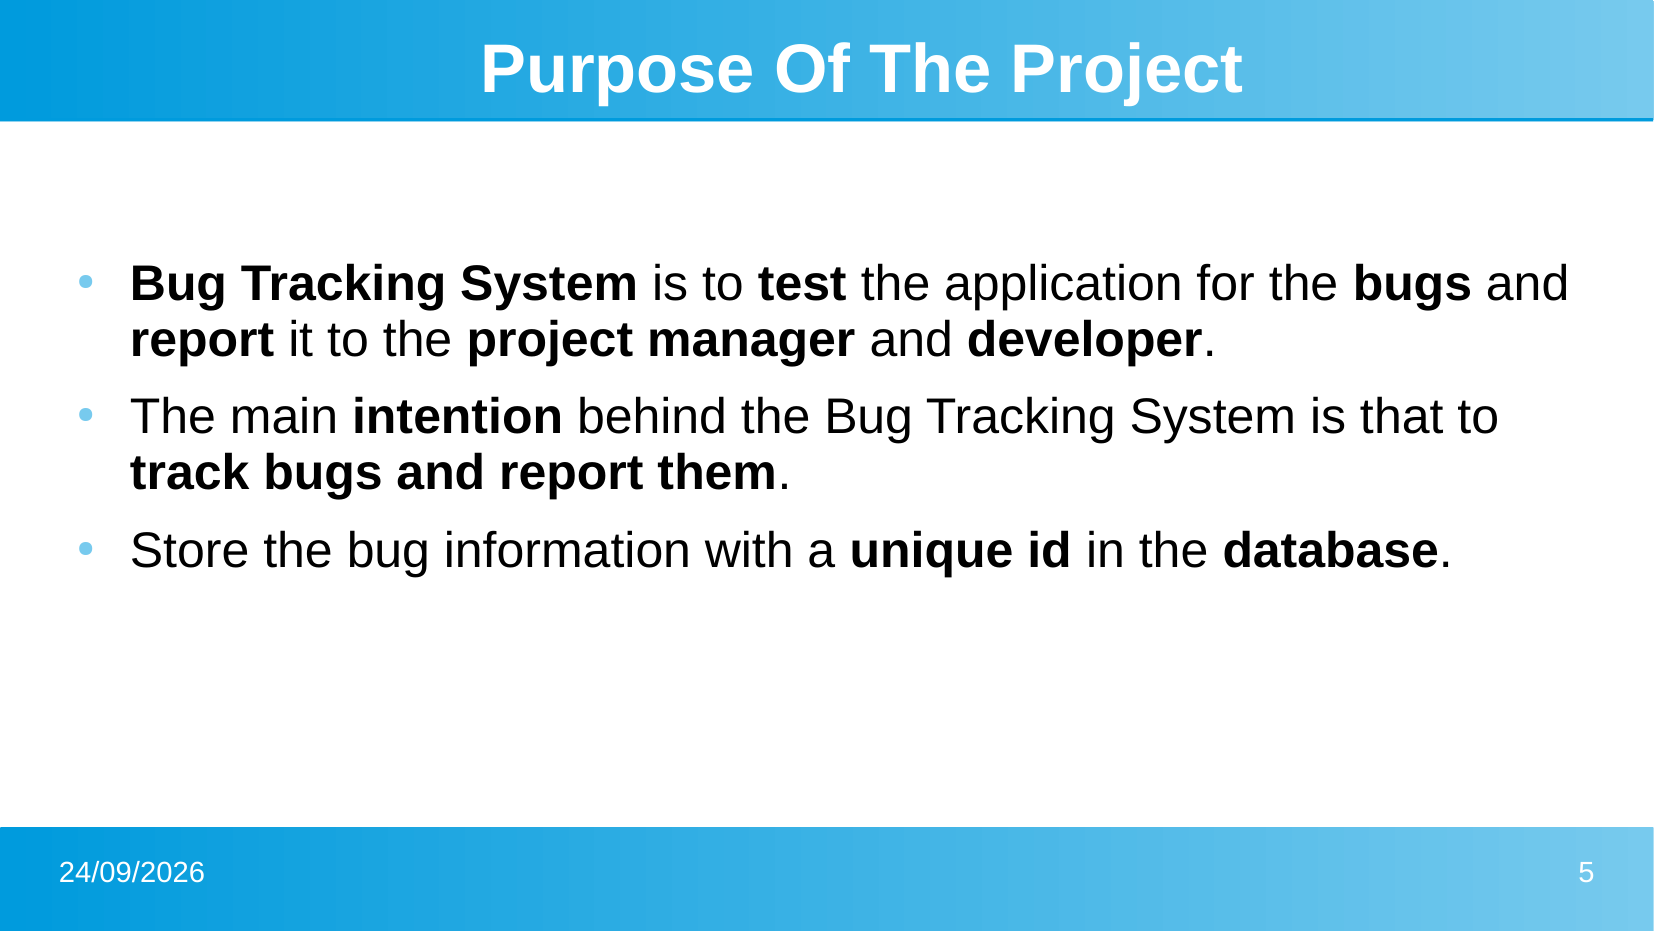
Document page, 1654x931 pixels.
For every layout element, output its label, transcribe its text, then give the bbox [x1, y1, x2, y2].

list Bug Tracking System is to test the application for the bugs and report it to the project manager and developer. The main intention behind the Bug Tracking System is that to track bugs and report them. Store the bug information with a unique id in the database. [59, 177, 1595, 768]
title Purpose Of The Project [59, 29, 1595, 108]
